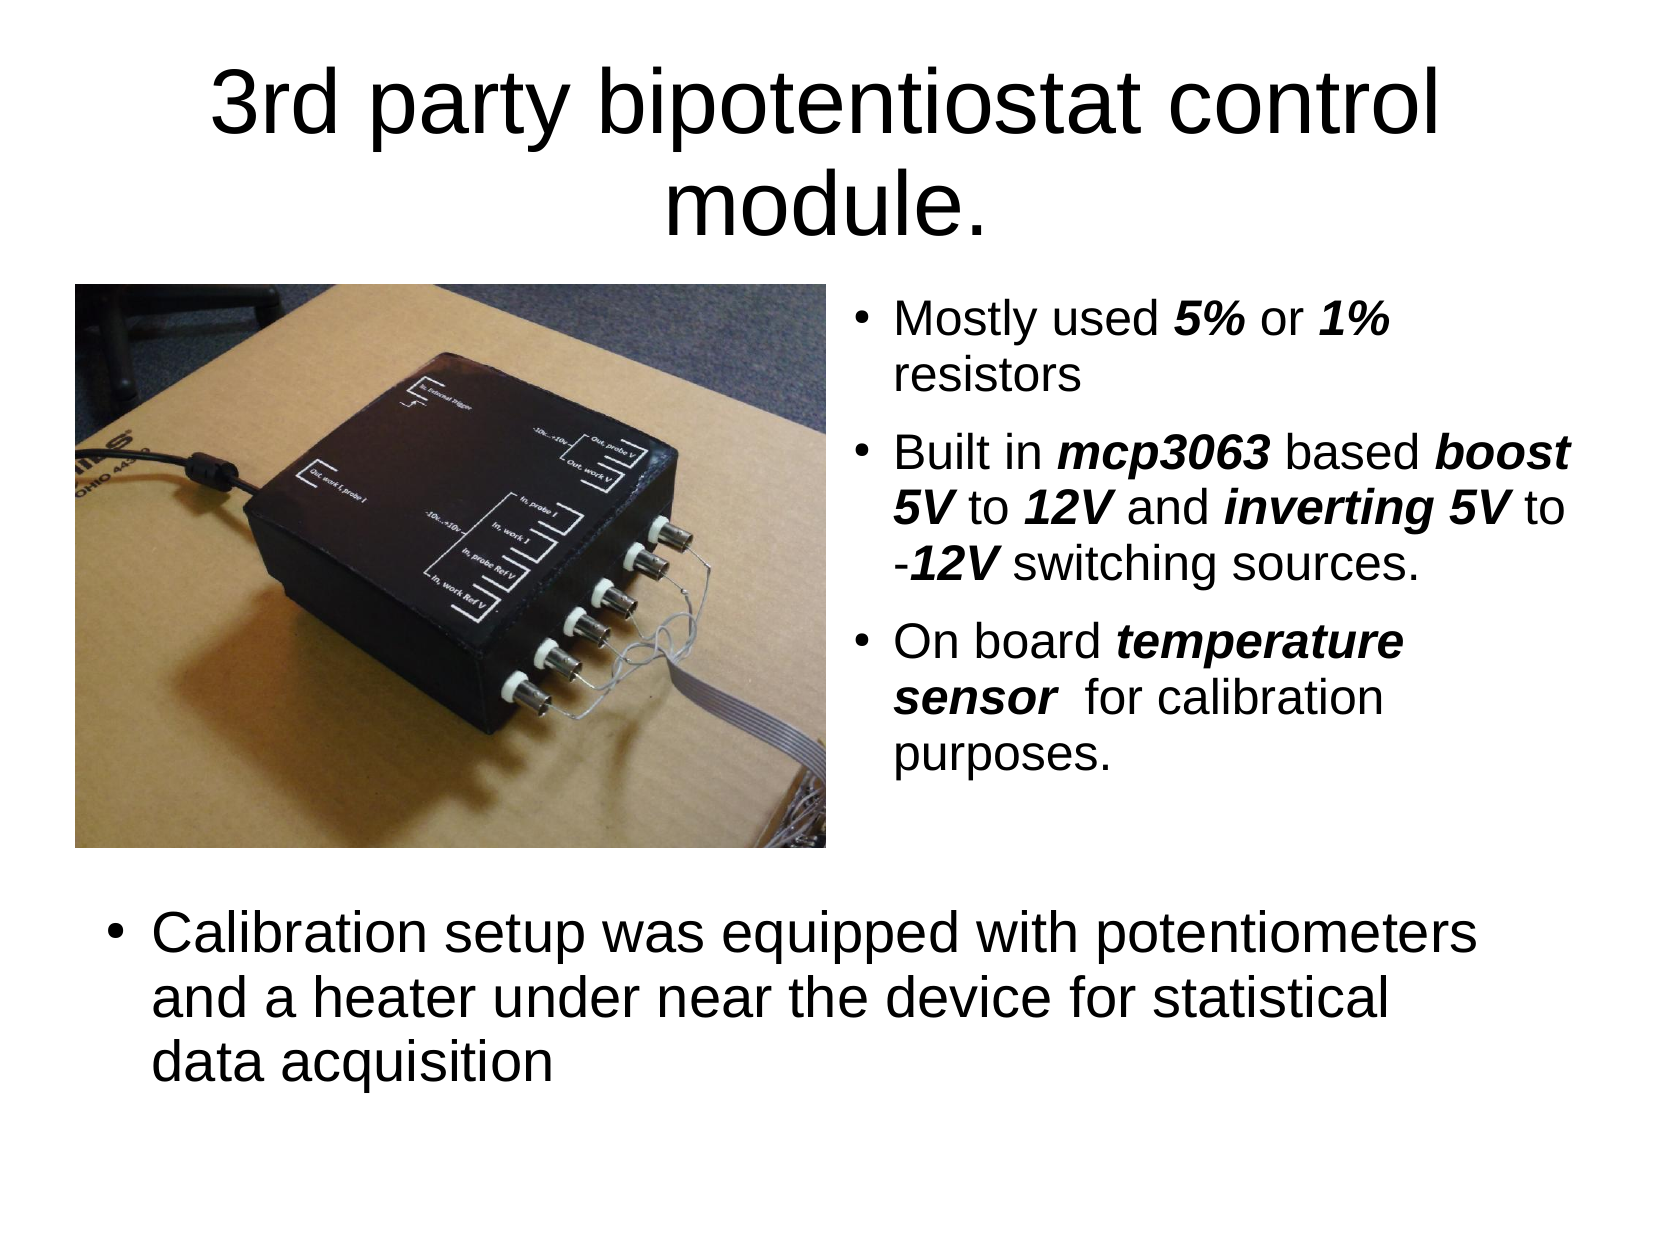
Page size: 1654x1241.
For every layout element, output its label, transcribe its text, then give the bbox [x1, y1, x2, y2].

title 3rd party bipotentiostat control module. [82, 49, 1571, 257]
list Calibration setup was equipped with potentiometers and a heater under near the device for statistical data acquisition [90, 900, 1486, 1096]
picture [75, 284, 826, 848]
list Mostly used 5% or 1% resistors Built in mcp3063 based boost 5V to 12V and inverting 5V to -12V switching sources. On board temperature sensor for calibration purposes. [840, 290, 1571, 841]
